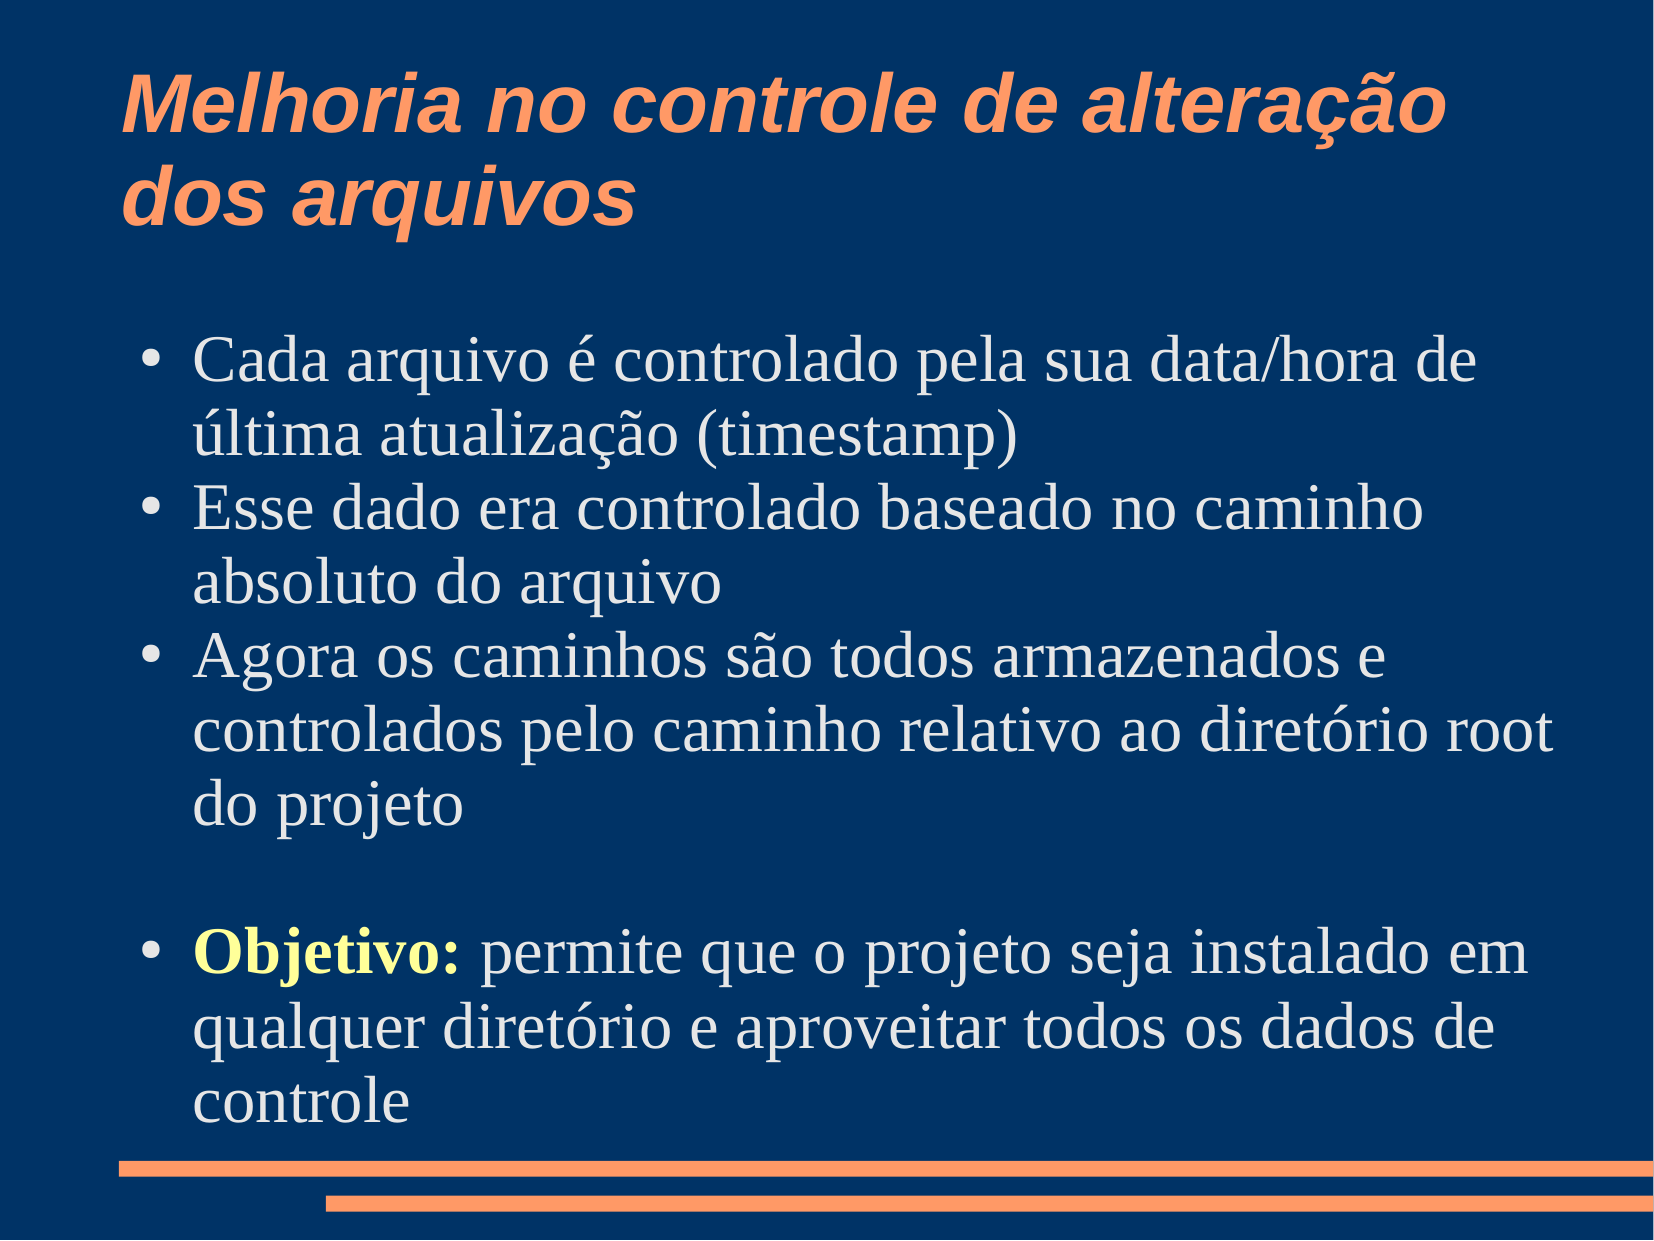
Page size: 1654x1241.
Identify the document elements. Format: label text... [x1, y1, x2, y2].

list Cada arquivo é controlado pela sua data/hora de última atualização (timestamp) Esse dado era controlado baseado no caminho absoluto do arquivo Agora os caminhos são todos armazenados e controlados pelo caminho relativo ao diretório root do projeto Objetivo: permite que o projeto seja instalado em qualquer diretório e aproveitar todos os dados de controle [121, 322, 1561, 1137]
title Melhoria no controle de alteração dos arquivos [121, 53, 1534, 246]
